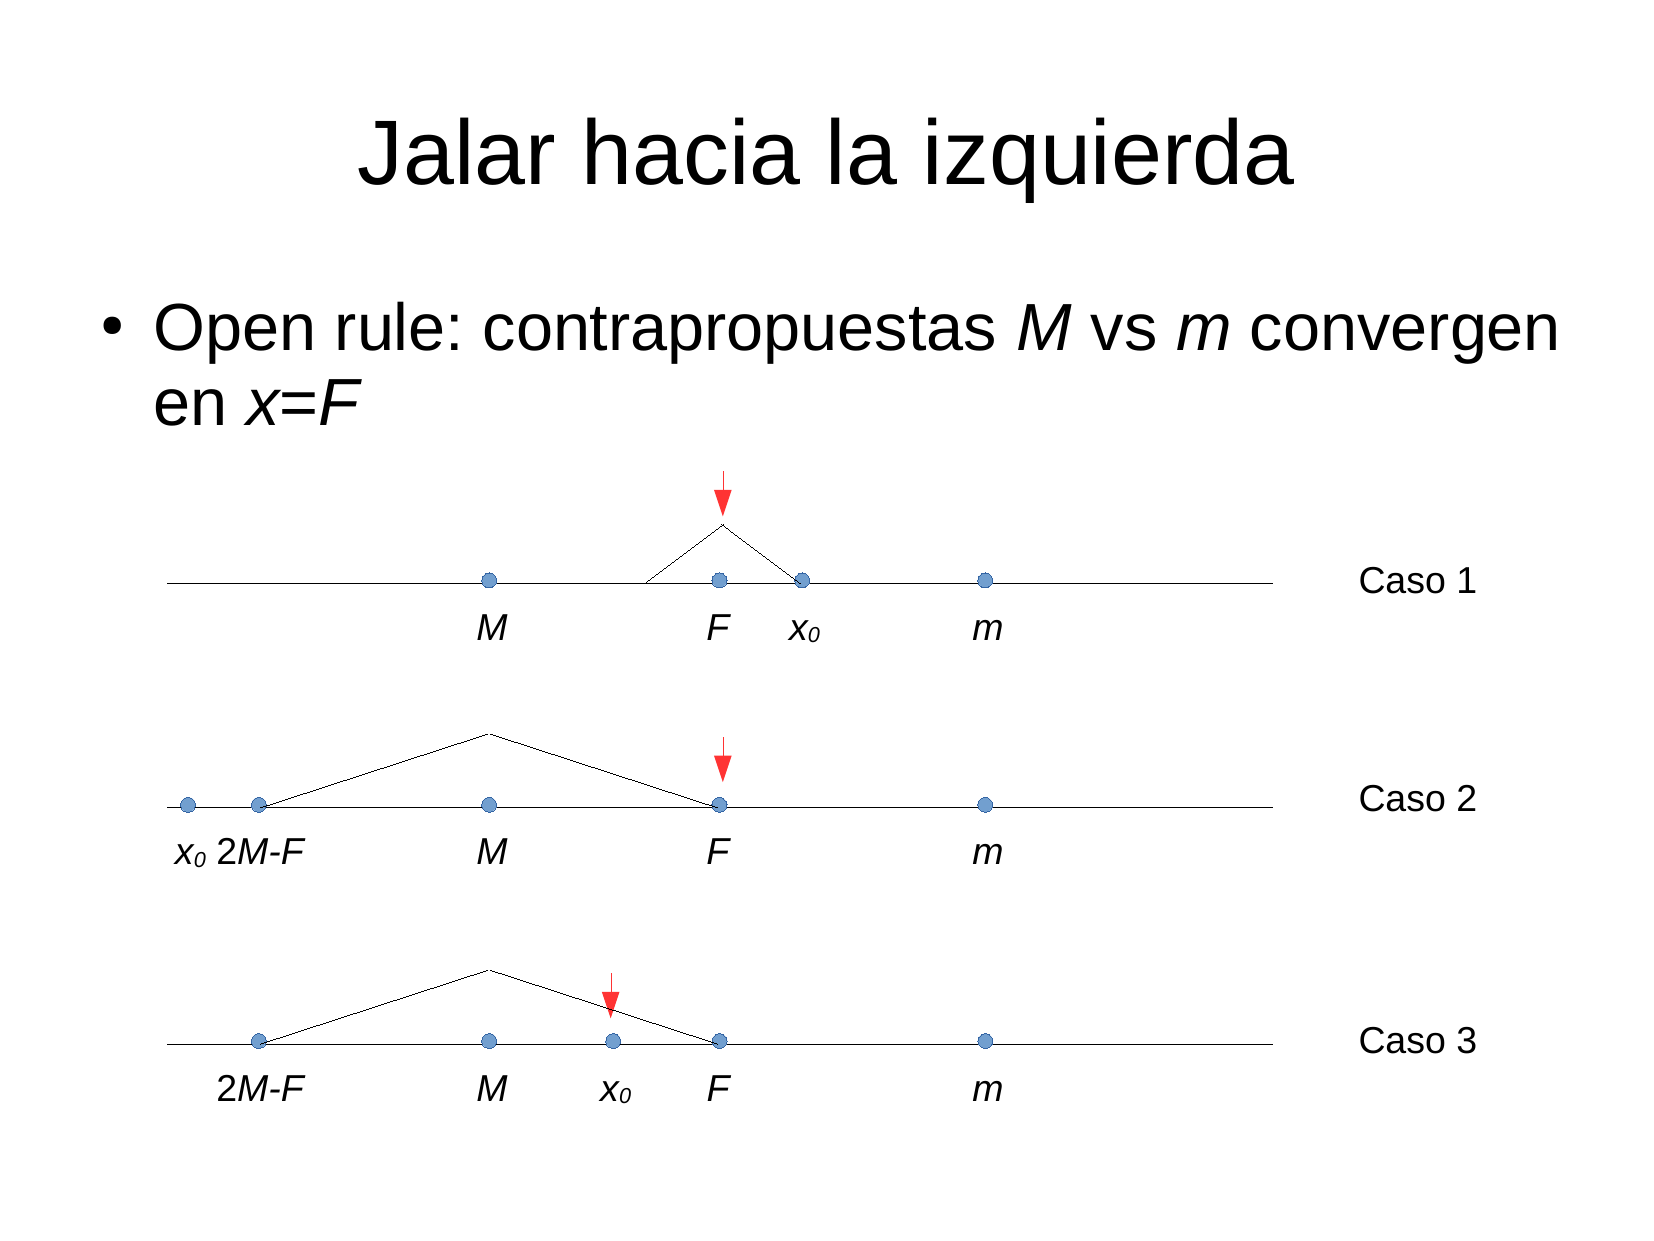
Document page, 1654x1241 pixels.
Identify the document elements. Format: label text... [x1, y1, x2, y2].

text_box [180, 797, 196, 813]
text_box x0 [160, 823, 201, 893]
text_box Caso 2 [1343, 770, 1492, 828]
text_box M [461, 1059, 537, 1117]
text_box [977, 1033, 993, 1049]
text_box [977, 797, 993, 813]
text_box [712, 1033, 728, 1049]
text_box [251, 797, 267, 813]
text_box [605, 1033, 621, 1049]
text_box [481, 572, 497, 588]
text_box x0 [585, 1059, 661, 1129]
title Jalar hacia la izquierda [82, 49, 1571, 257]
text_box Caso 3 [1343, 1012, 1493, 1070]
text_box [481, 1033, 497, 1049]
text_box F [691, 1059, 767, 1117]
text_box [481, 797, 497, 813]
text_box m [957, 1059, 1033, 1117]
text_box [251, 1033, 267, 1049]
text_box [711, 797, 728, 813]
text_box 2M-F [201, 823, 351, 965]
text_box F [691, 598, 767, 656]
text_box [794, 572, 810, 588]
list Open rule: contrapropuestas M vs m convergen en x=F [82, 290, 1571, 1010]
text_box M [461, 598, 537, 656]
text_box [977, 572, 993, 588]
text_box F [691, 823, 767, 881]
text_box 2M-F [201, 1059, 351, 1201]
text_box m [957, 598, 1033, 656]
text_box Caso 1 [1343, 551, 1492, 609]
text_box m [957, 823, 1033, 881]
text_box M [461, 823, 537, 881]
text_box x0 [774, 598, 850, 669]
text_box [711, 572, 728, 588]
